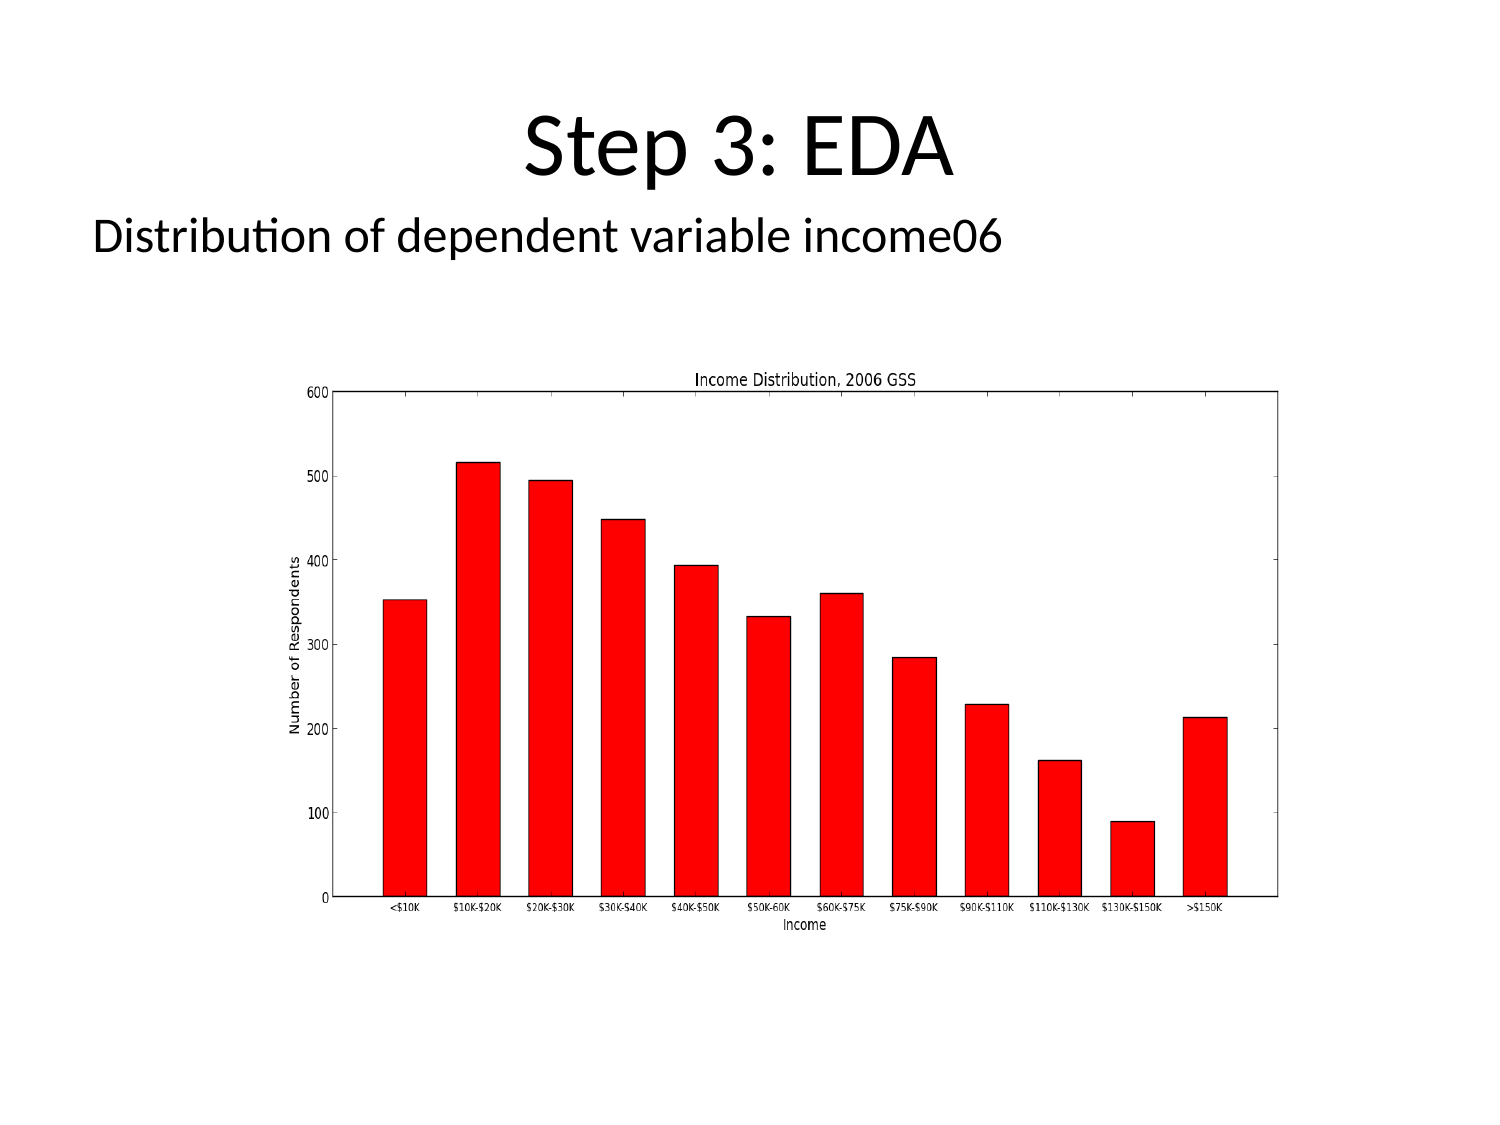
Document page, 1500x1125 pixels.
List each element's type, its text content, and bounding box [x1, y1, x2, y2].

title Step 3: EDA [75, 45, 1425, 202]
text_box Distribution of dependent variable income06 [13, 202, 1500, 334]
picture [180, 334, 1400, 960]
